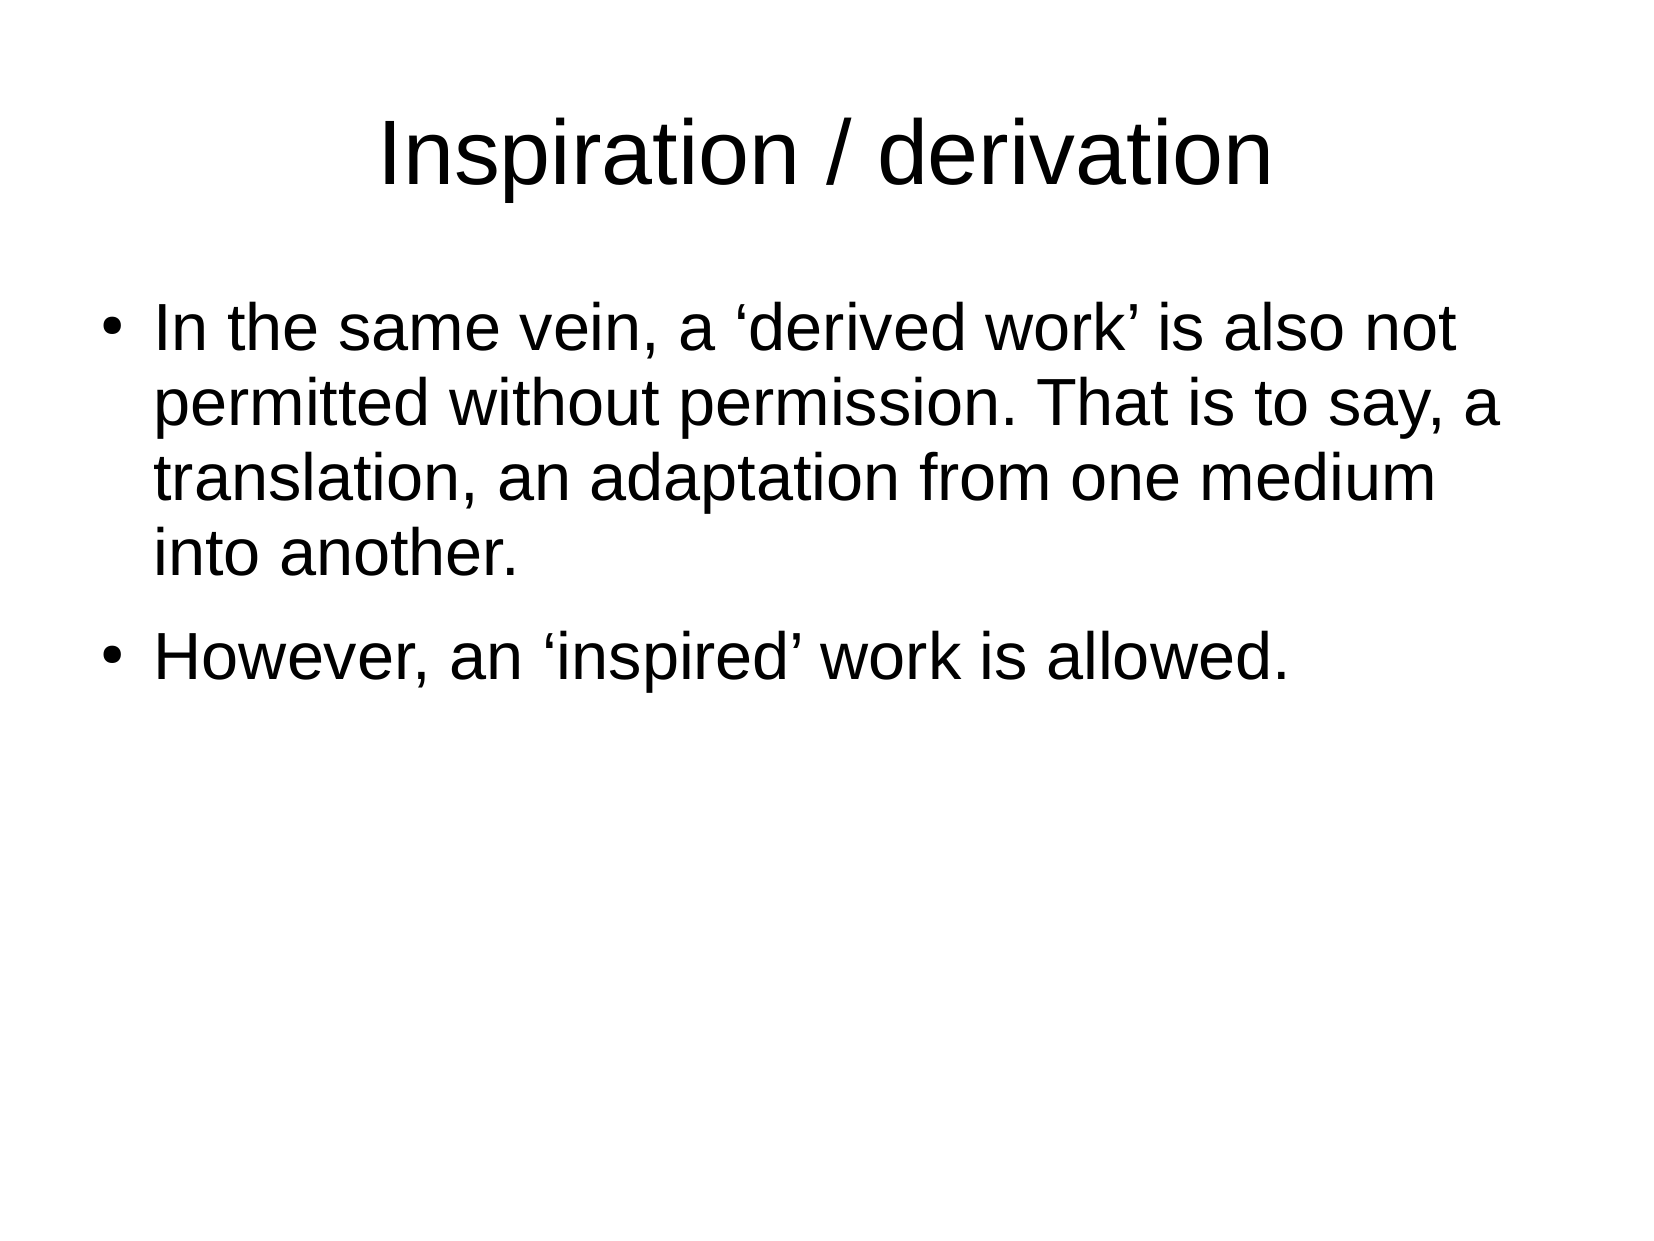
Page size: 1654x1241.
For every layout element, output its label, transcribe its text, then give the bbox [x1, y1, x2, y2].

list In the same vein, a ‘derived work’ is also not permitted without permission. That is to say, a translation, an adaptation from one medium into another. However, an ‘inspired’ work is allowed. [82, 290, 1538, 1010]
title Inspiration / derivation [82, 49, 1571, 257]
